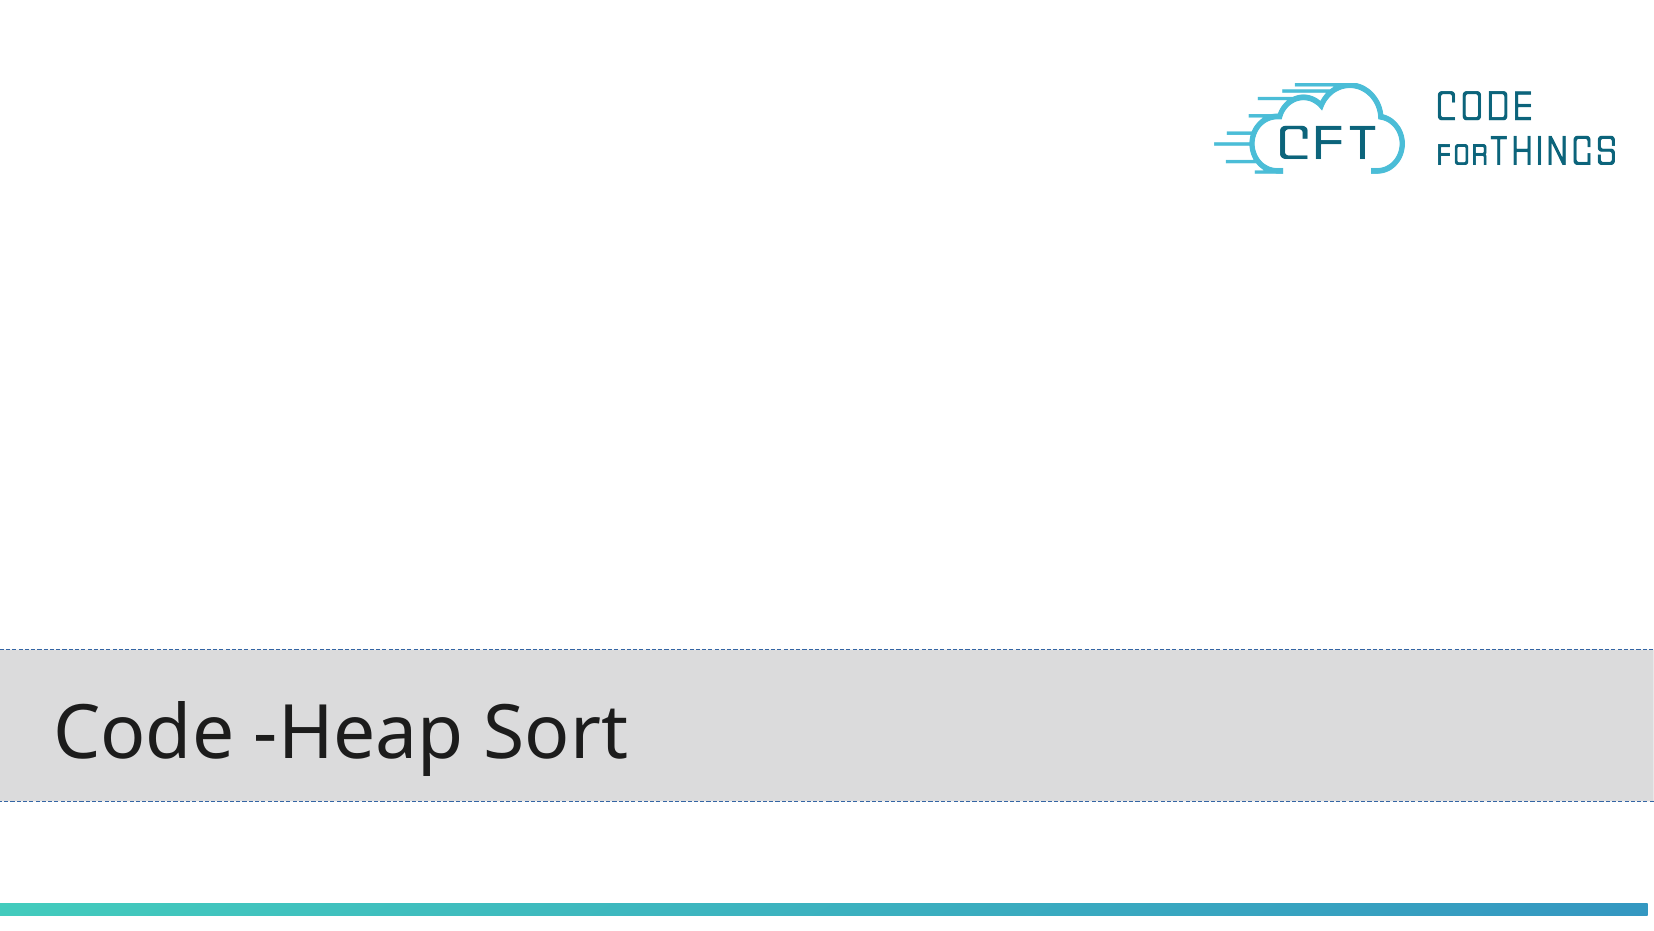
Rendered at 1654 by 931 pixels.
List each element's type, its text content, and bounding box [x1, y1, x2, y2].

title Code -Heap Sort [53, 651, 1542, 807]
picture [1214, 83, 1615, 174]
